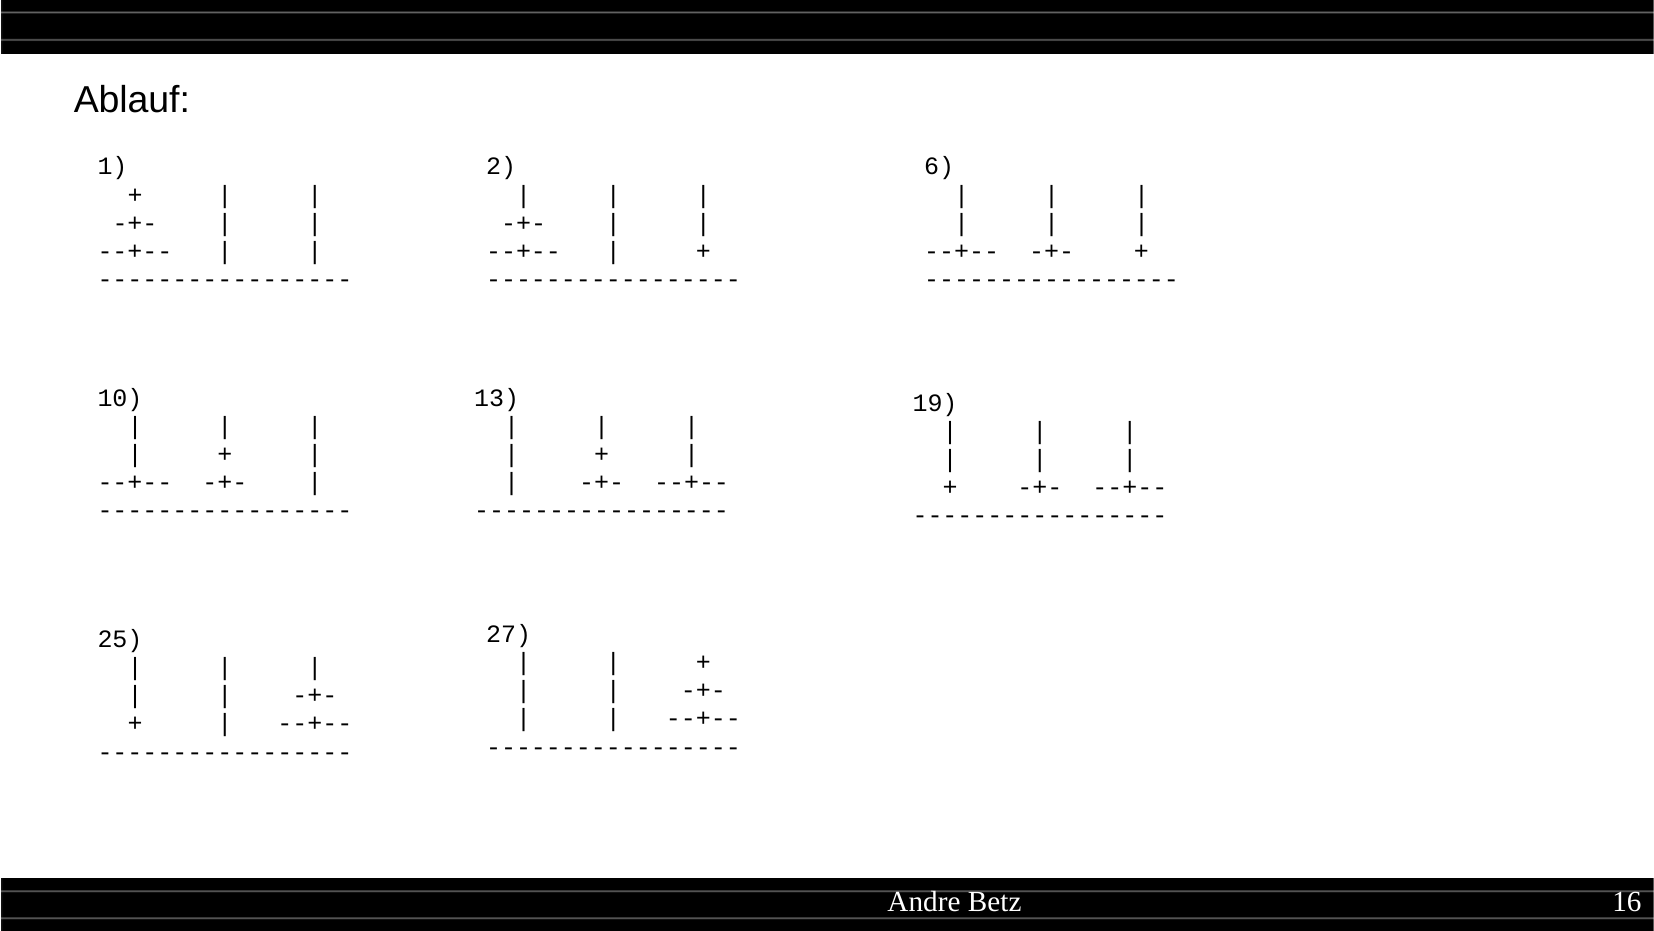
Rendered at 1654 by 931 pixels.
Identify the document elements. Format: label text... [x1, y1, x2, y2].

text_box 2) | | | -+- | | --+-- | + ----------------- [471, 146, 756, 296]
text_box Ablauf: [59, 70, 308, 128]
text_box 6) | | | | | | --+-- -+- + ----------------- [909, 146, 1195, 296]
text_box 19) | | | | | | + -+- --+-- ----------------- [897, 382, 1183, 532]
text_box 27) | | + | | -+- | | --+-- ----------------- [471, 614, 756, 763]
text_box 1) + | | -+- | | --+-- | | ----------------- [82, 146, 368, 296]
picture [1, 878, 1654, 931]
text_box 13) | | | | + | | -+- --+-- ----------------- [459, 377, 745, 527]
picture [1, 0, 1654, 54]
text_box 10) | | | | + | --+-- -+- | ----------------- [82, 377, 368, 527]
text_box 25) | | | | | -+- + | --+-- ----------------- [82, 619, 368, 768]
